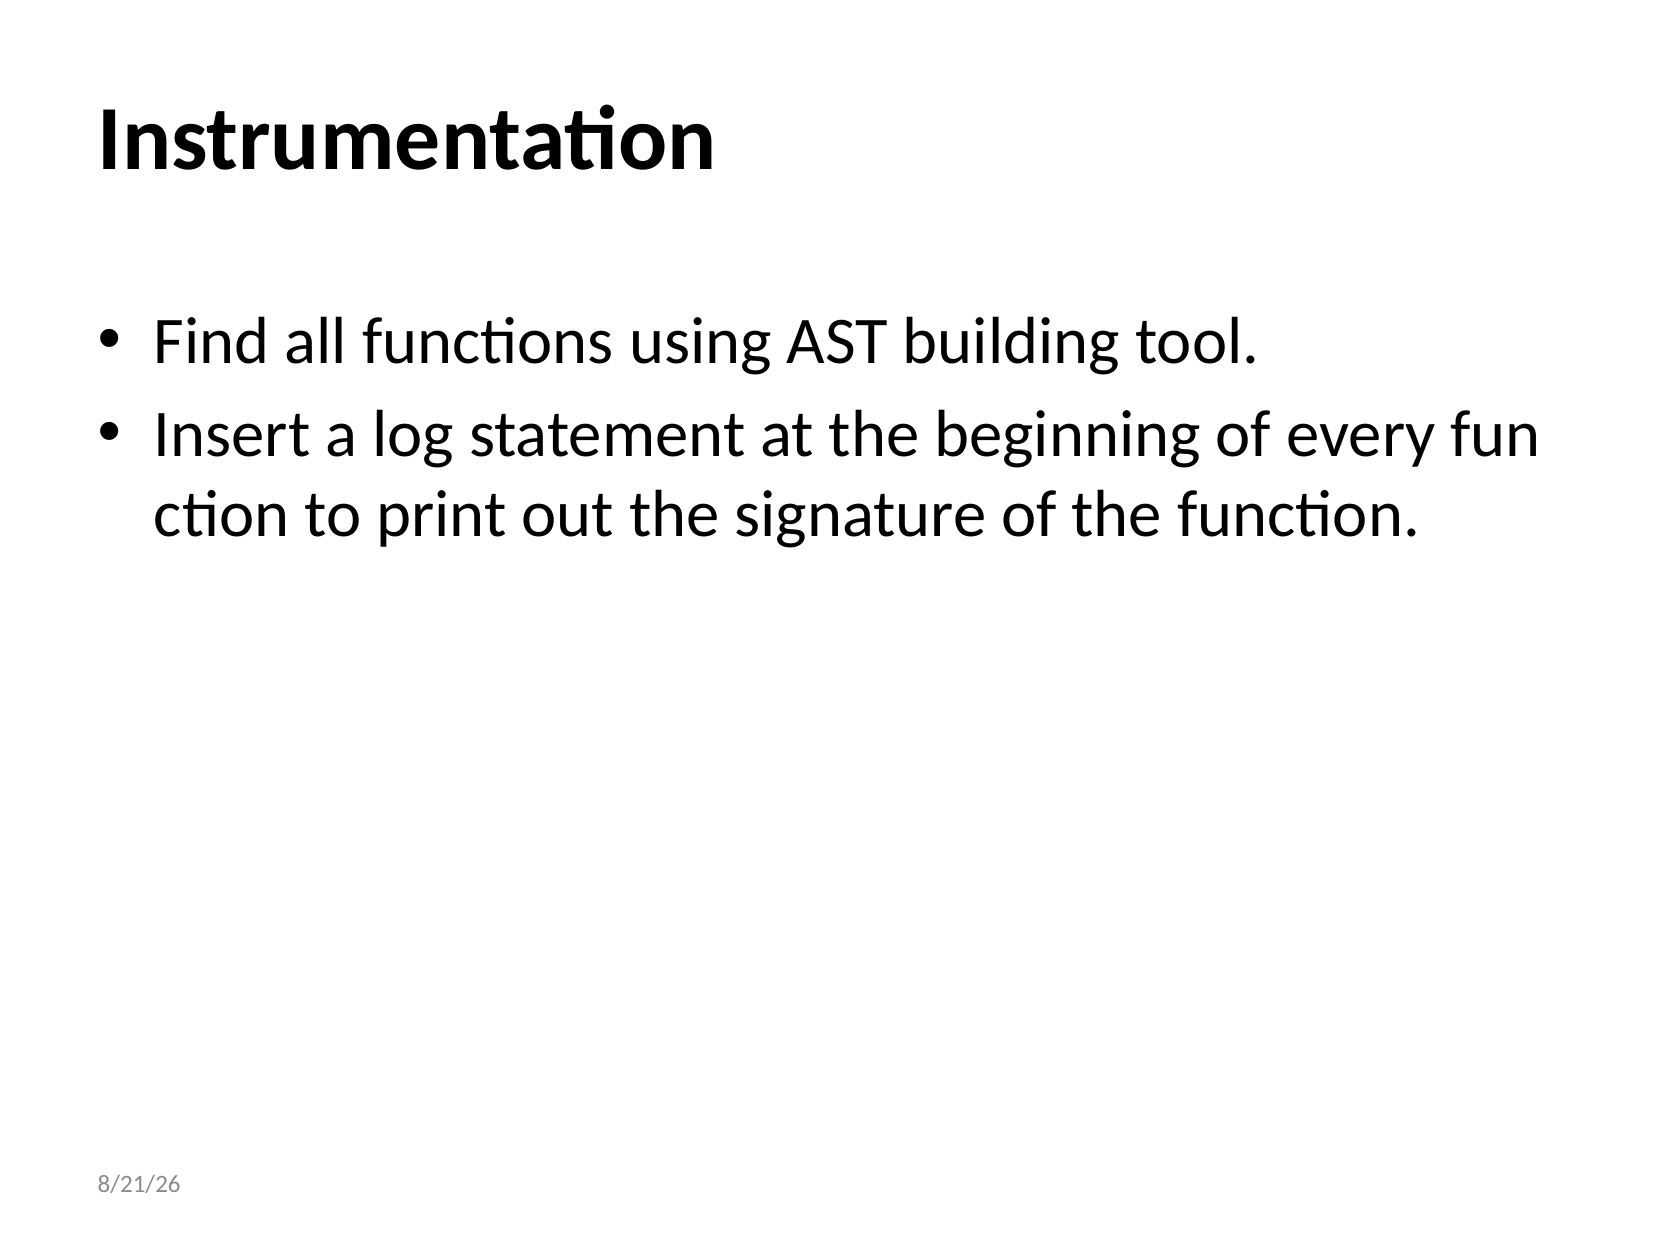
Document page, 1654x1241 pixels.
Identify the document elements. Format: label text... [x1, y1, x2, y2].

title Instrumentation [82, 49, 1571, 217]
slide_number 7/23/16 [82, 1149, 469, 1216]
list Find all functions using AST building tool. Insert a log statement at the beginning of every function to print out the signature of the function. [82, 289, 1571, 1108]
